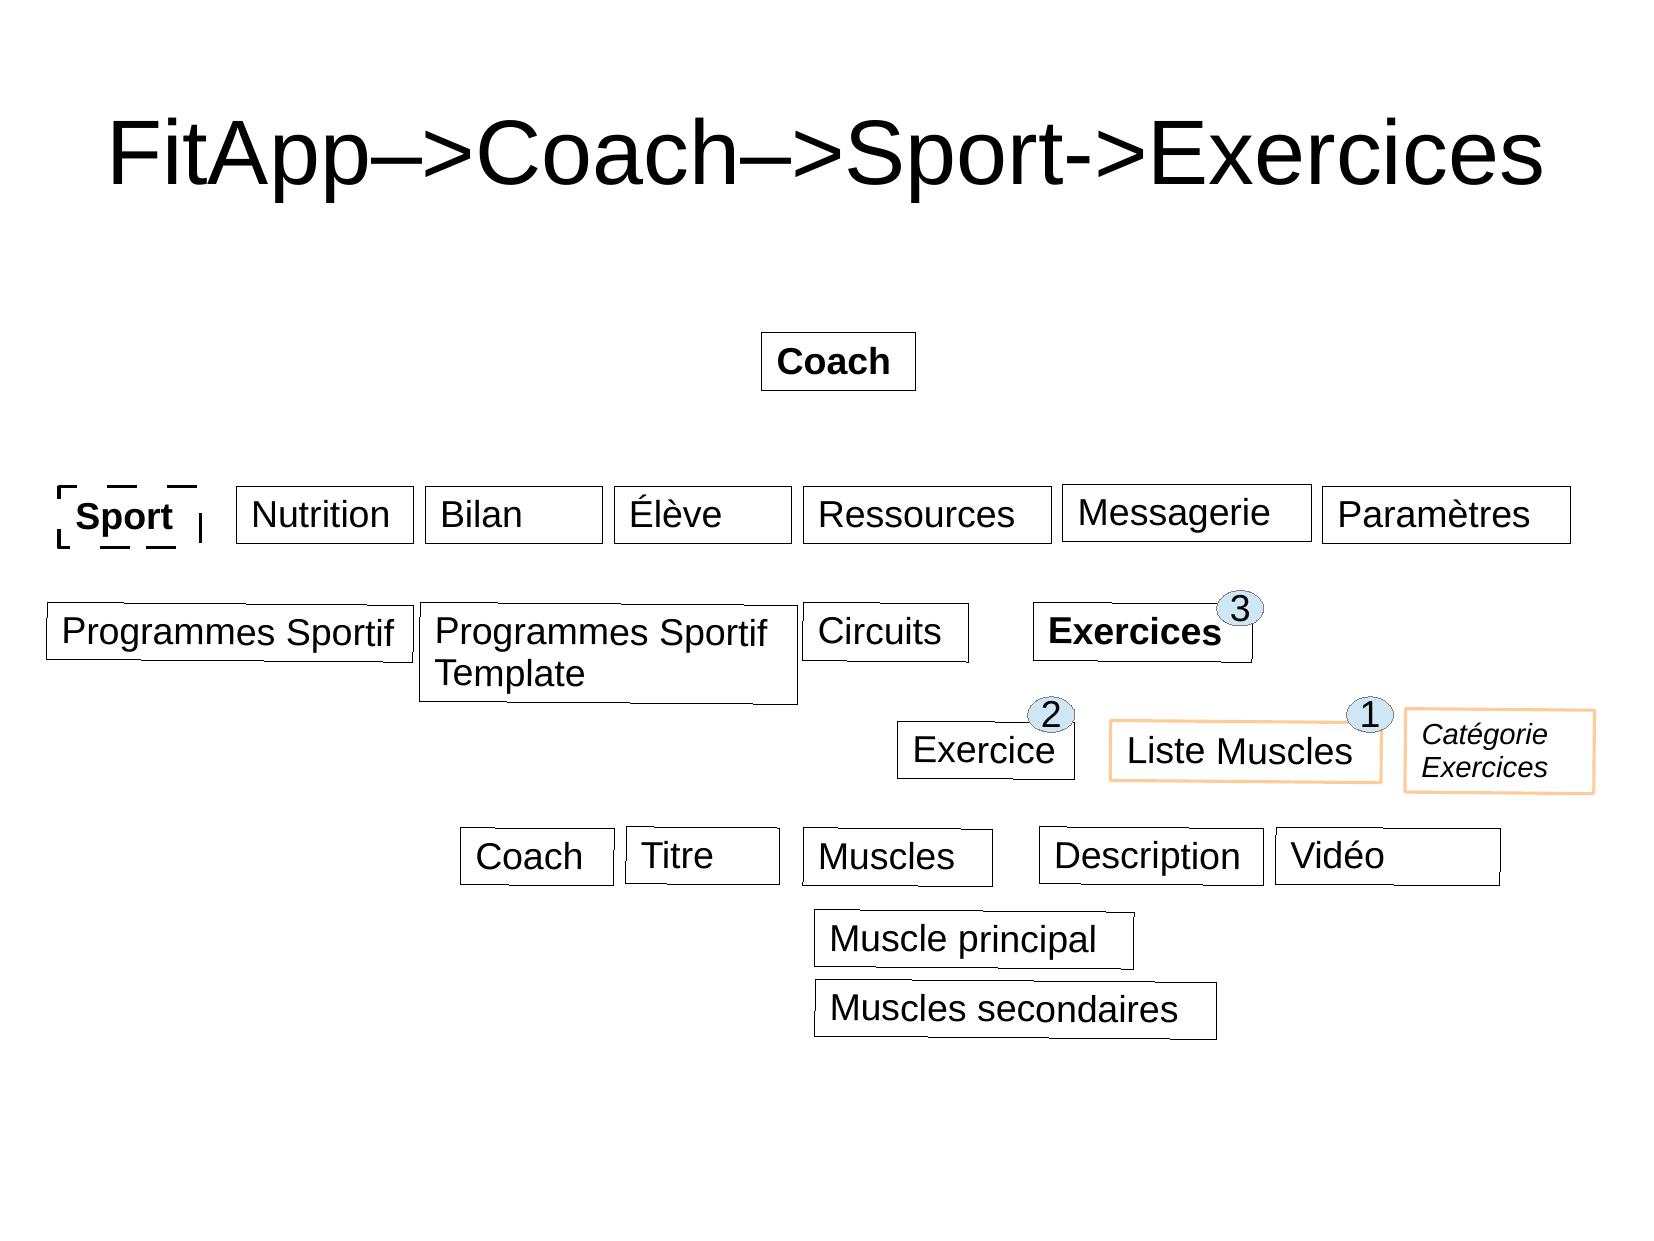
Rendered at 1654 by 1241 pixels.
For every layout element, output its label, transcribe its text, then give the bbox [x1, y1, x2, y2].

text_box Muscles [802, 827, 993, 887]
text_box Exercice [897, 721, 1075, 780]
text_box Coach [460, 827, 615, 886]
text_box Paramètres [1322, 486, 1571, 544]
text_box Muscles secondaires [814, 979, 1217, 1040]
text_box Programmes Sportif [46, 602, 414, 663]
text_box Circuits [802, 602, 969, 663]
text_box Ressources [803, 486, 1052, 544]
text_box Élève [614, 486, 792, 544]
text_box Liste Muscles [1110, 720, 1382, 783]
text_box Coach [761, 332, 916, 391]
text_box Nutrition [236, 486, 414, 544]
title FitApp–>Coach–>Sport->Exercices [82, 49, 1571, 257]
text_box Muscle principal [814, 909, 1135, 970]
text_box Sport [59, 486, 201, 548]
text_box Titre [625, 826, 780, 885]
text_box Bilan [425, 486, 603, 544]
text_box 3 [1216, 590, 1264, 626]
text_box Vidéo [1275, 827, 1501, 886]
text_box 2 [1027, 696, 1075, 733]
text_box Description [1039, 826, 1264, 886]
text_box Catégorie Exercices [1404, 708, 1595, 794]
text_box Exercices [1033, 602, 1253, 663]
text_box 1 [1346, 696, 1394, 733]
text_box Messagerie [1062, 484, 1312, 542]
text_box Programmes Sportif Template [419, 602, 798, 705]
